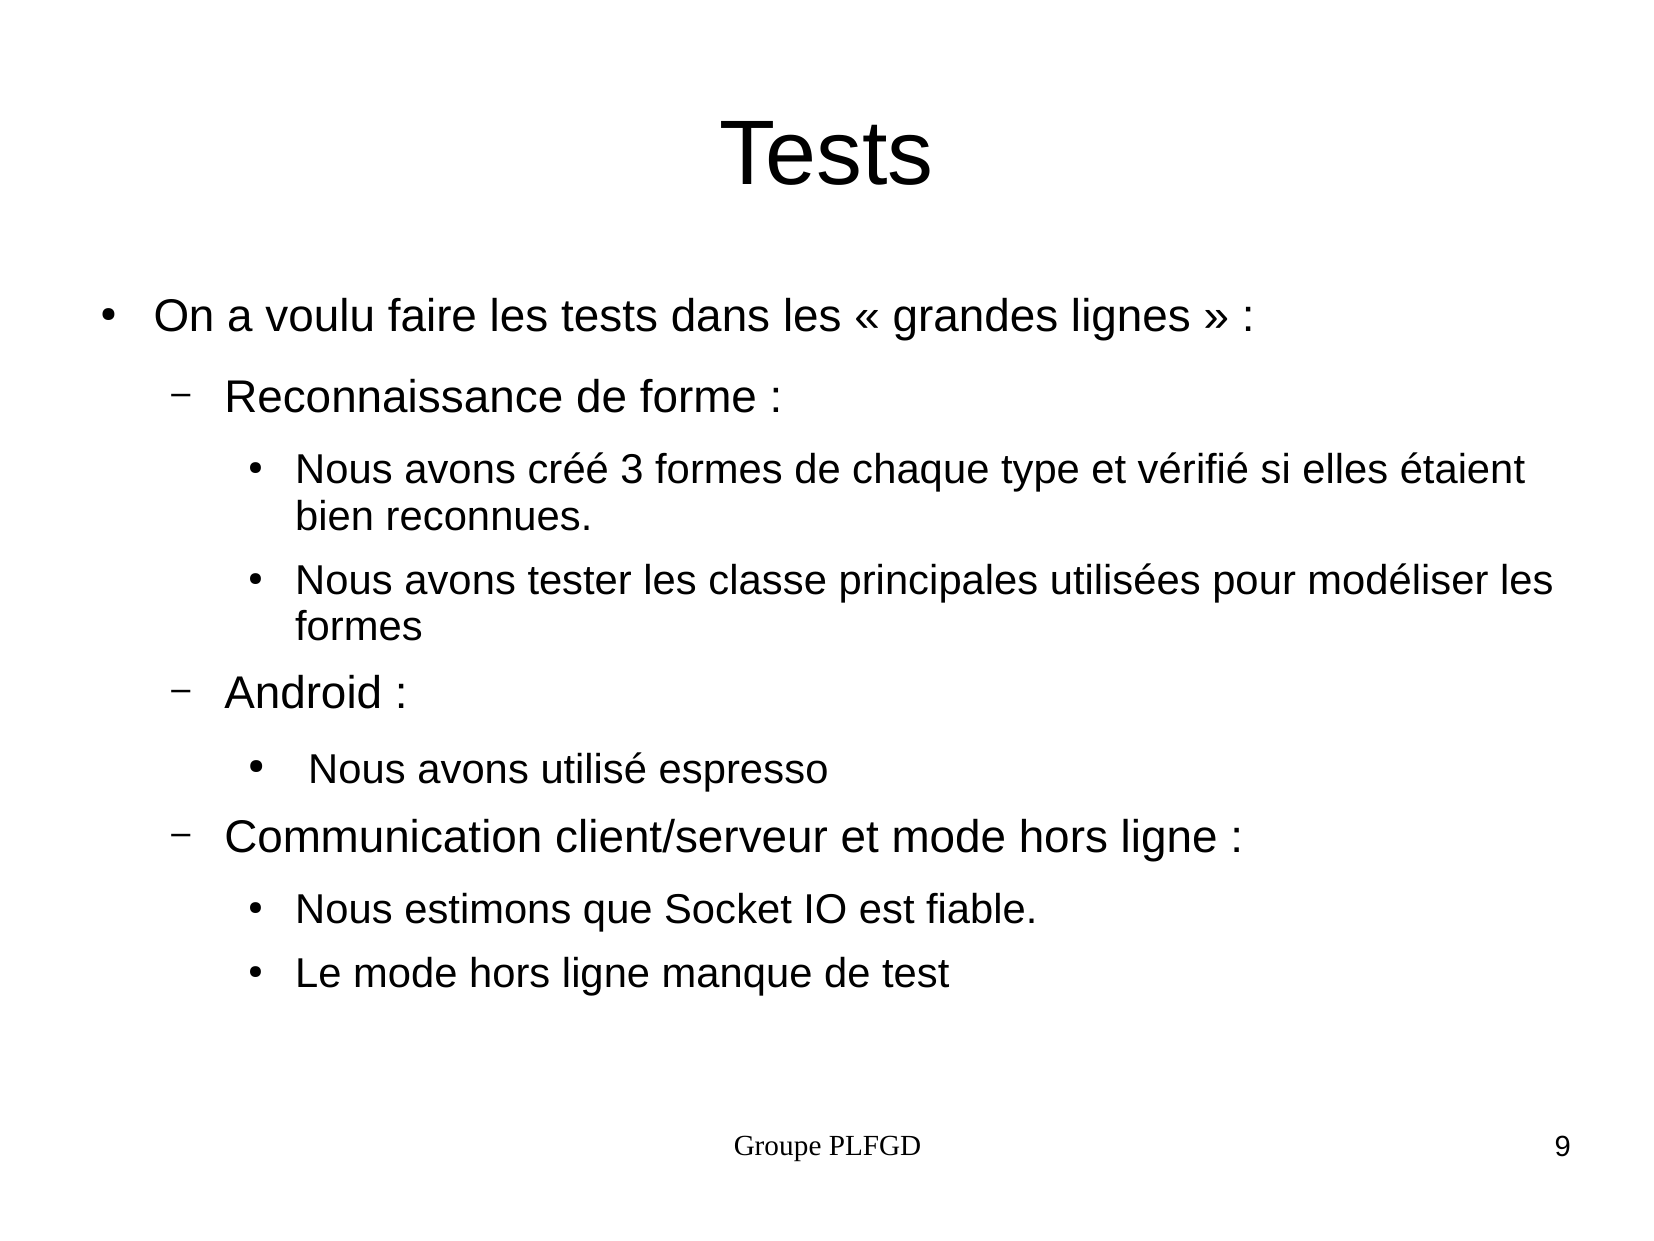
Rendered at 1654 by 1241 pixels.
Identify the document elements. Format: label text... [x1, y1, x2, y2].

list On a voulu faire les tests dans les « grandes lignes » : Reconnaissance de forme : Nous avons créé 3 formes de chaque type et vérifié si elles étaient bien reconnues. Nous avons tester les classe principales utilisées pour modéliser les formes Android : Nous avons utilisé espresso Communication client/serveur et mode hors ligne : Nous estimons que Socket IO est fiable. Le mode hors ligne manque de test [82, 290, 1571, 1109]
title Tests [82, 49, 1571, 257]
